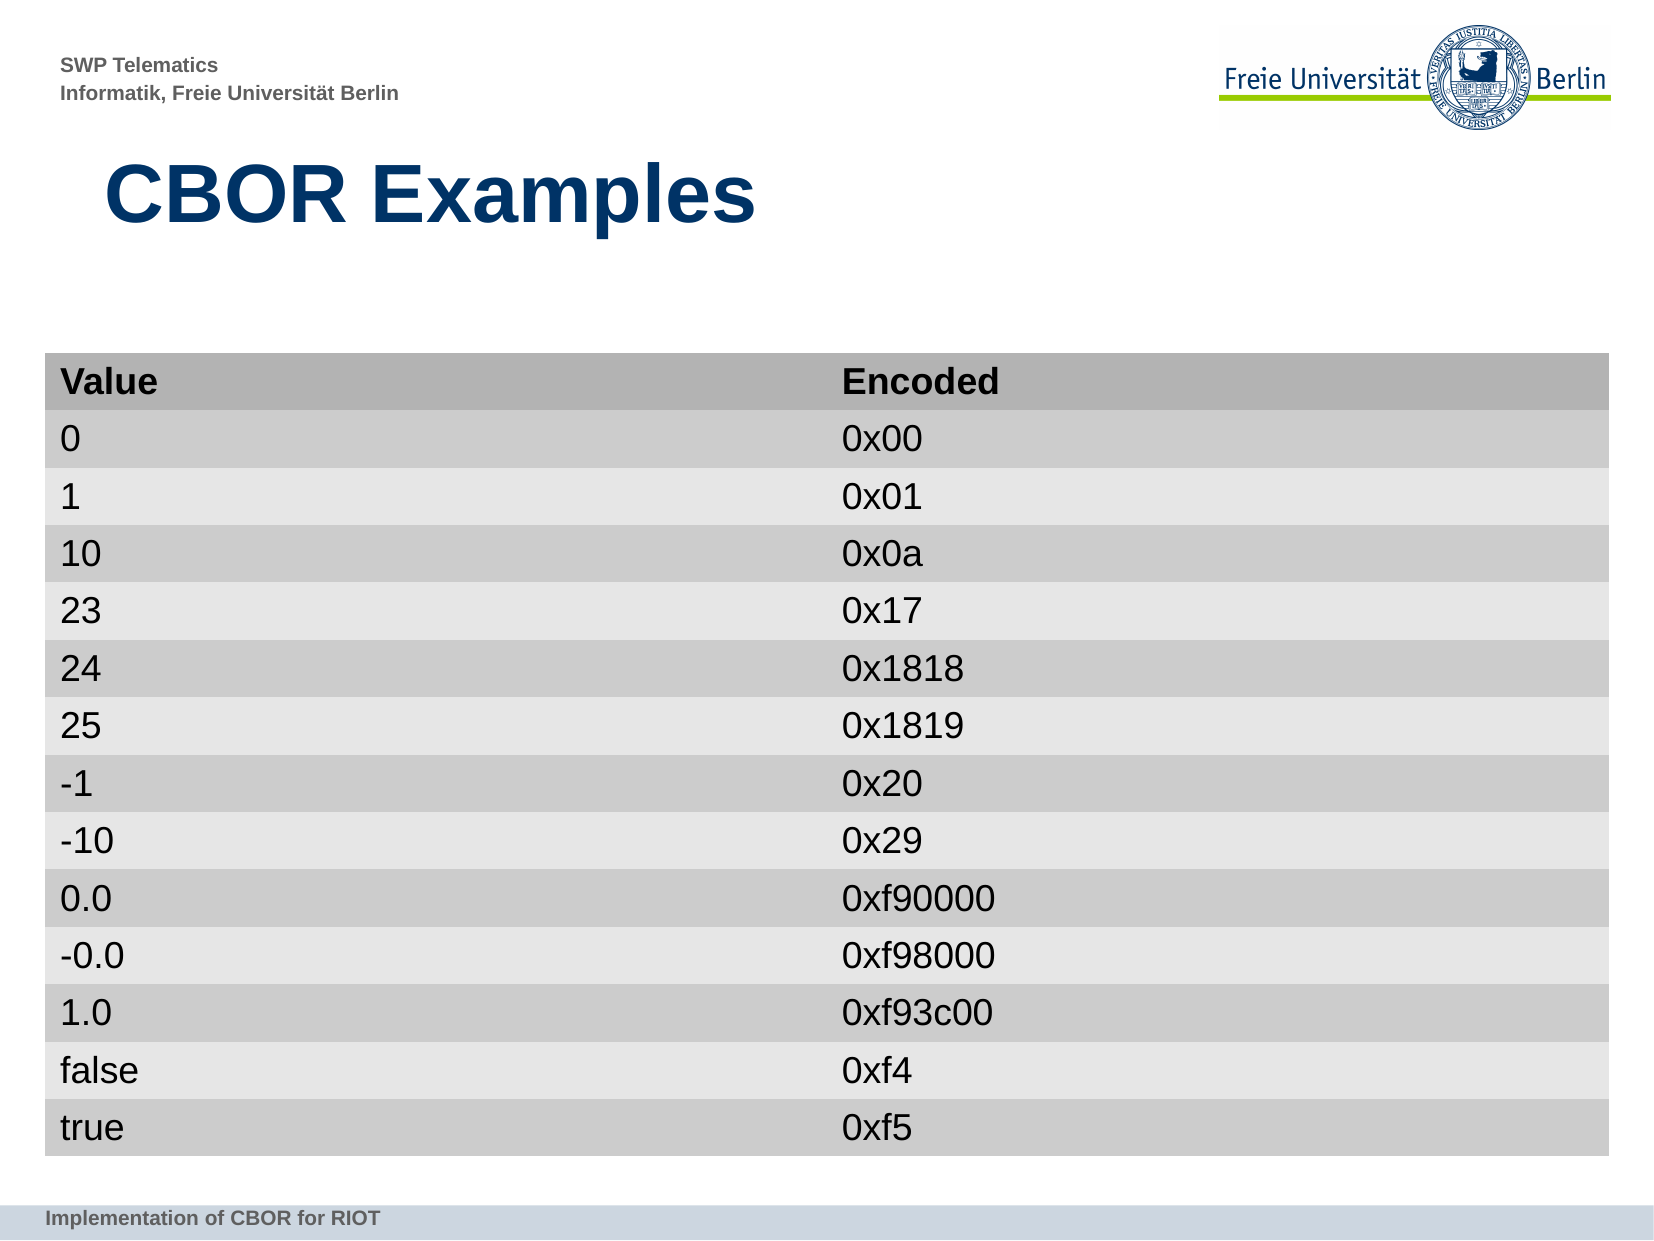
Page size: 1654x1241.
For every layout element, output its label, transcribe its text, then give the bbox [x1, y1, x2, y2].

table_cell 10 [45, 525, 827, 582]
table_cell 0x1818 [827, 640, 1609, 697]
table_cell 0x01 [827, 468, 1609, 525]
table_cell 0x0a [827, 525, 1609, 582]
table_cell false [45, 1042, 827, 1099]
table_cell true [45, 1099, 827, 1156]
table_cell 0x29 [827, 812, 1609, 869]
table_cell 1 [45, 468, 827, 525]
table_cell 0x1819 [827, 697, 1609, 755]
table_cell 0x17 [827, 582, 1609, 640]
table_cell 0xf5 [827, 1099, 1609, 1156]
table_cell 23 [45, 582, 827, 640]
table_cell 0.0 [45, 869, 827, 927]
table_cell -0.0 [45, 927, 827, 984]
table_header Encoded [827, 353, 1609, 410]
table_cell 0xf98000 [827, 927, 1609, 984]
table_cell 0xf93c00 [827, 984, 1609, 1042]
table_cell 24 [45, 640, 827, 697]
picture [1219, 25, 1611, 130]
table_header Value [45, 353, 827, 410]
table_cell 0x20 [827, 755, 1609, 812]
table_cell 1.0 [45, 984, 827, 1042]
table_cell -1 [45, 755, 827, 812]
table_cell -10 [45, 812, 827, 869]
table_cell 0xf90000 [827, 869, 1609, 927]
table_cell 0xf4 [827, 1042, 1609, 1099]
table_cell 25 [45, 697, 827, 755]
title CBOR Examples [45, 147, 1609, 260]
table_cell 0 [45, 410, 827, 468]
table_cell 0x00 [827, 410, 1609, 468]
